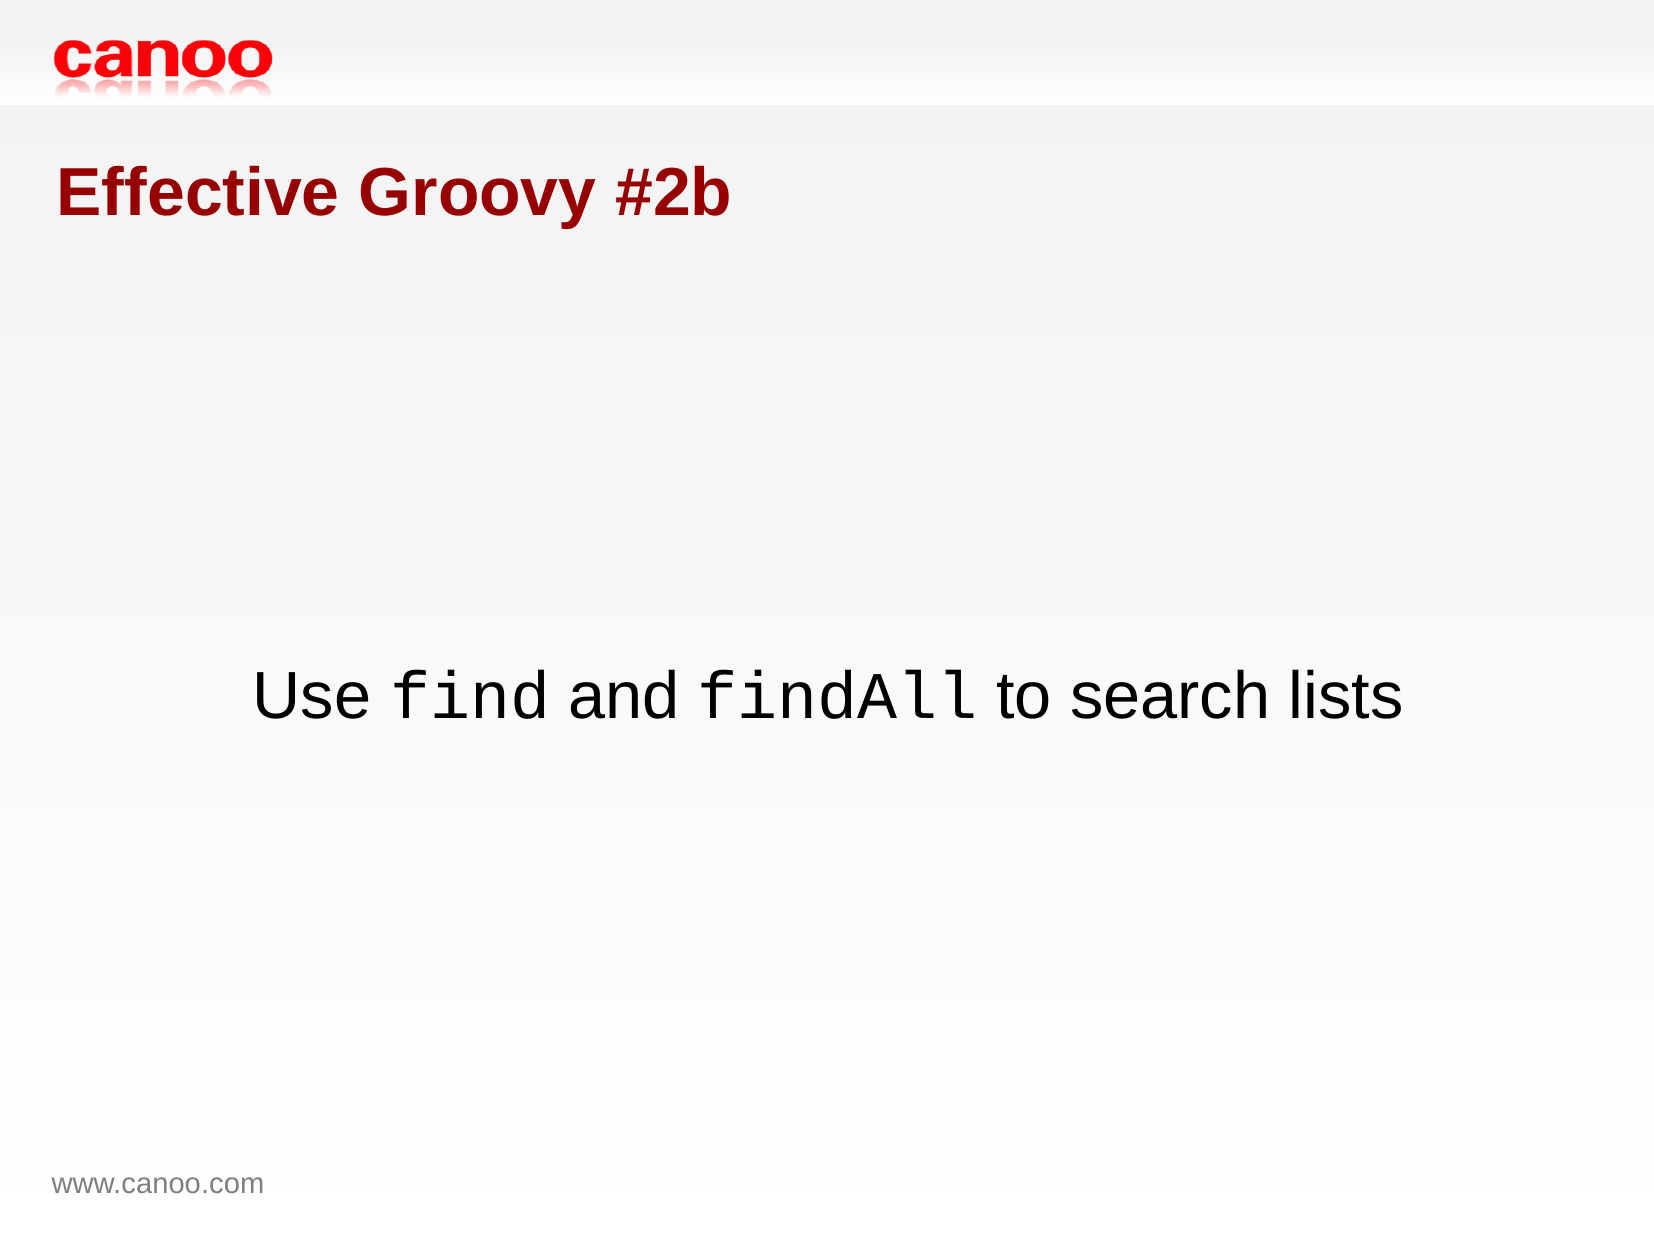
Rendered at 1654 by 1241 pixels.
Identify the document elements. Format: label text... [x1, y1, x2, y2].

subtitle Use find and findAll to search lists [48, 282, 1609, 1102]
title Effective Groovy #2b [48, 138, 1609, 237]
picture [51, 37, 273, 119]
